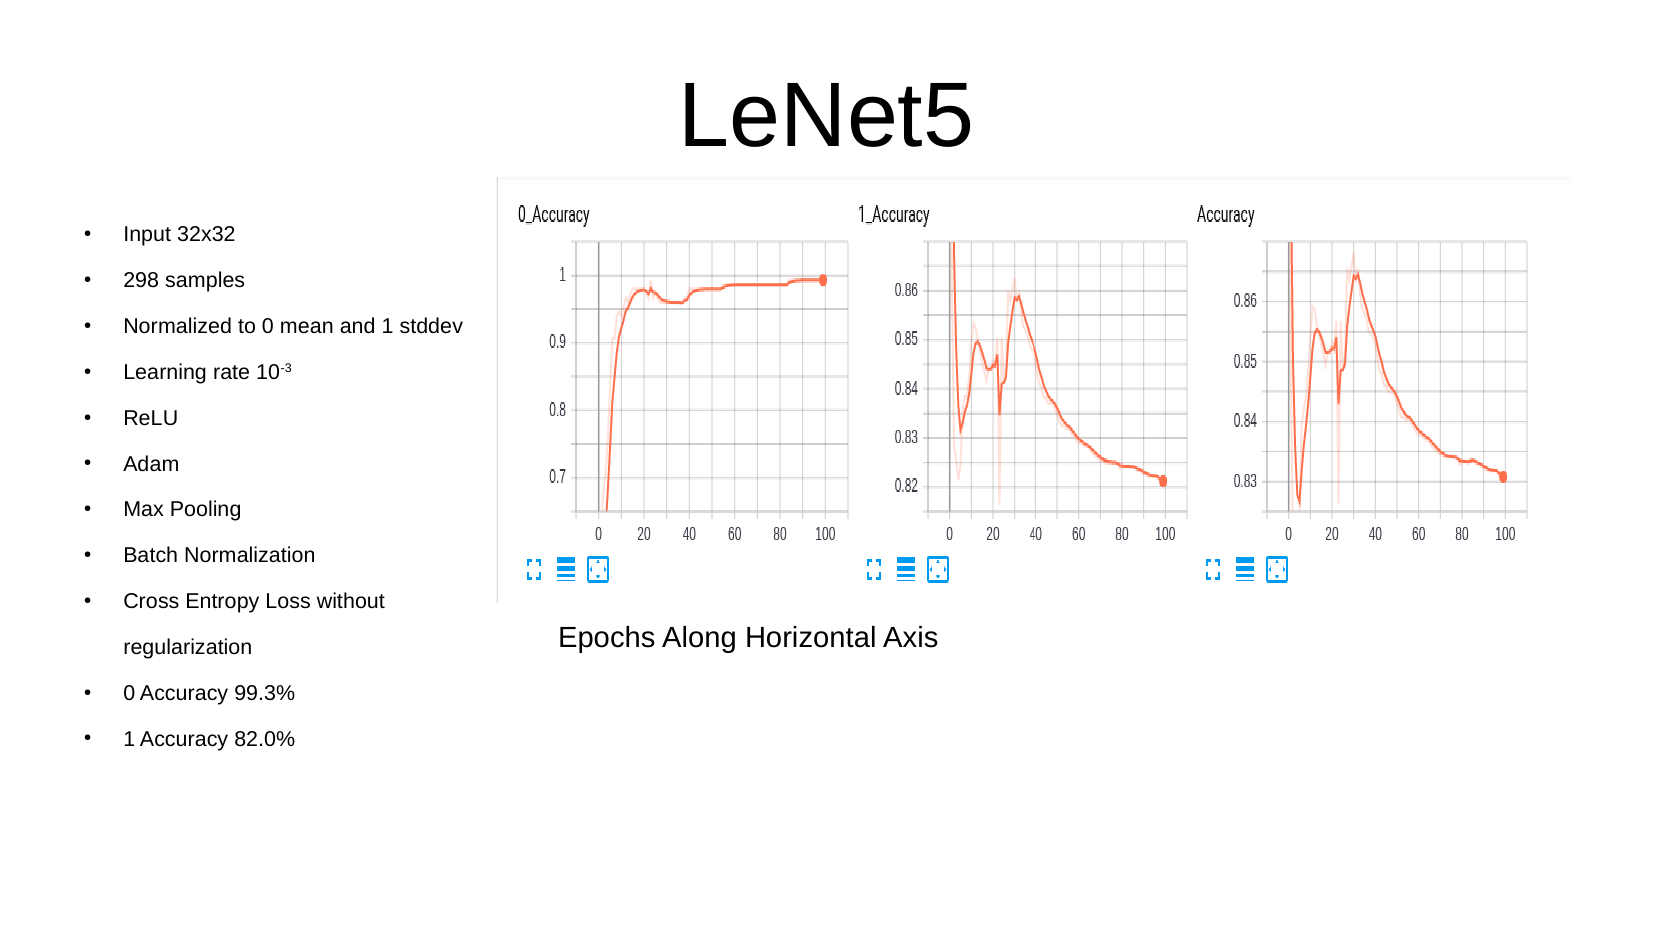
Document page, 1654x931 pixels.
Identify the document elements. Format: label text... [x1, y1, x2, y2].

list Input 32x32 298 samples Normalized to 0 mean and 1 stddev Learning rate 10-3 ReLU Adam Max Pooling Batch Normalization Cross Entropy Loss without regularization 0 Accuracy 99.3% 1 Accuracy 82.0% [70, 222, 1560, 762]
title LeNet5 [82, 37, 1571, 193]
picture [496, 177, 1571, 603]
text_box Epochs Along Horizontal Axis [543, 613, 1063, 662]
